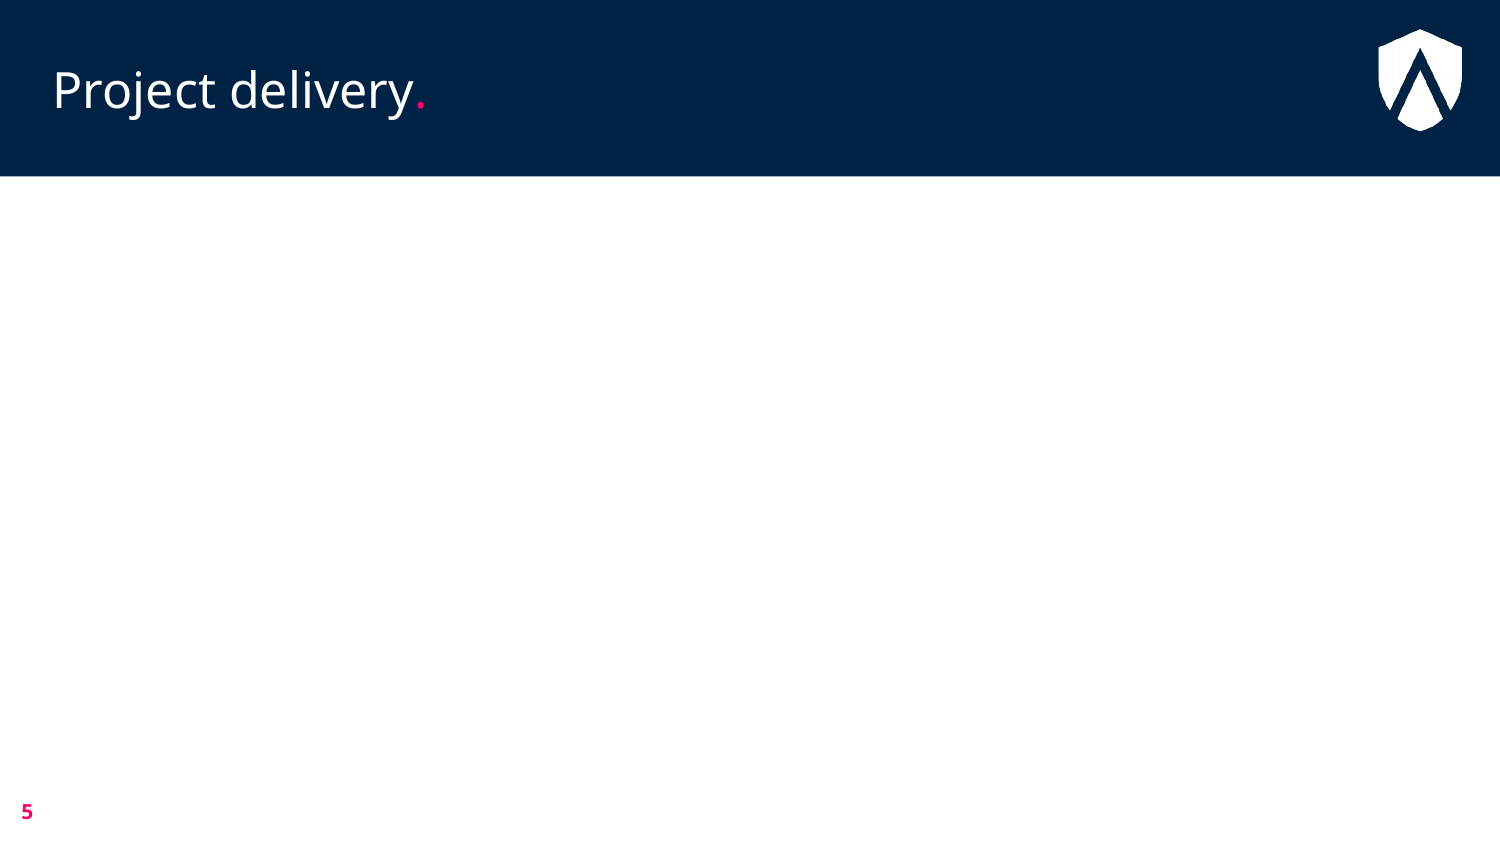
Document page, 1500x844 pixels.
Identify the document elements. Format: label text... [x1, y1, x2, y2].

title Project delivery. [37, 5, 1481, 172]
